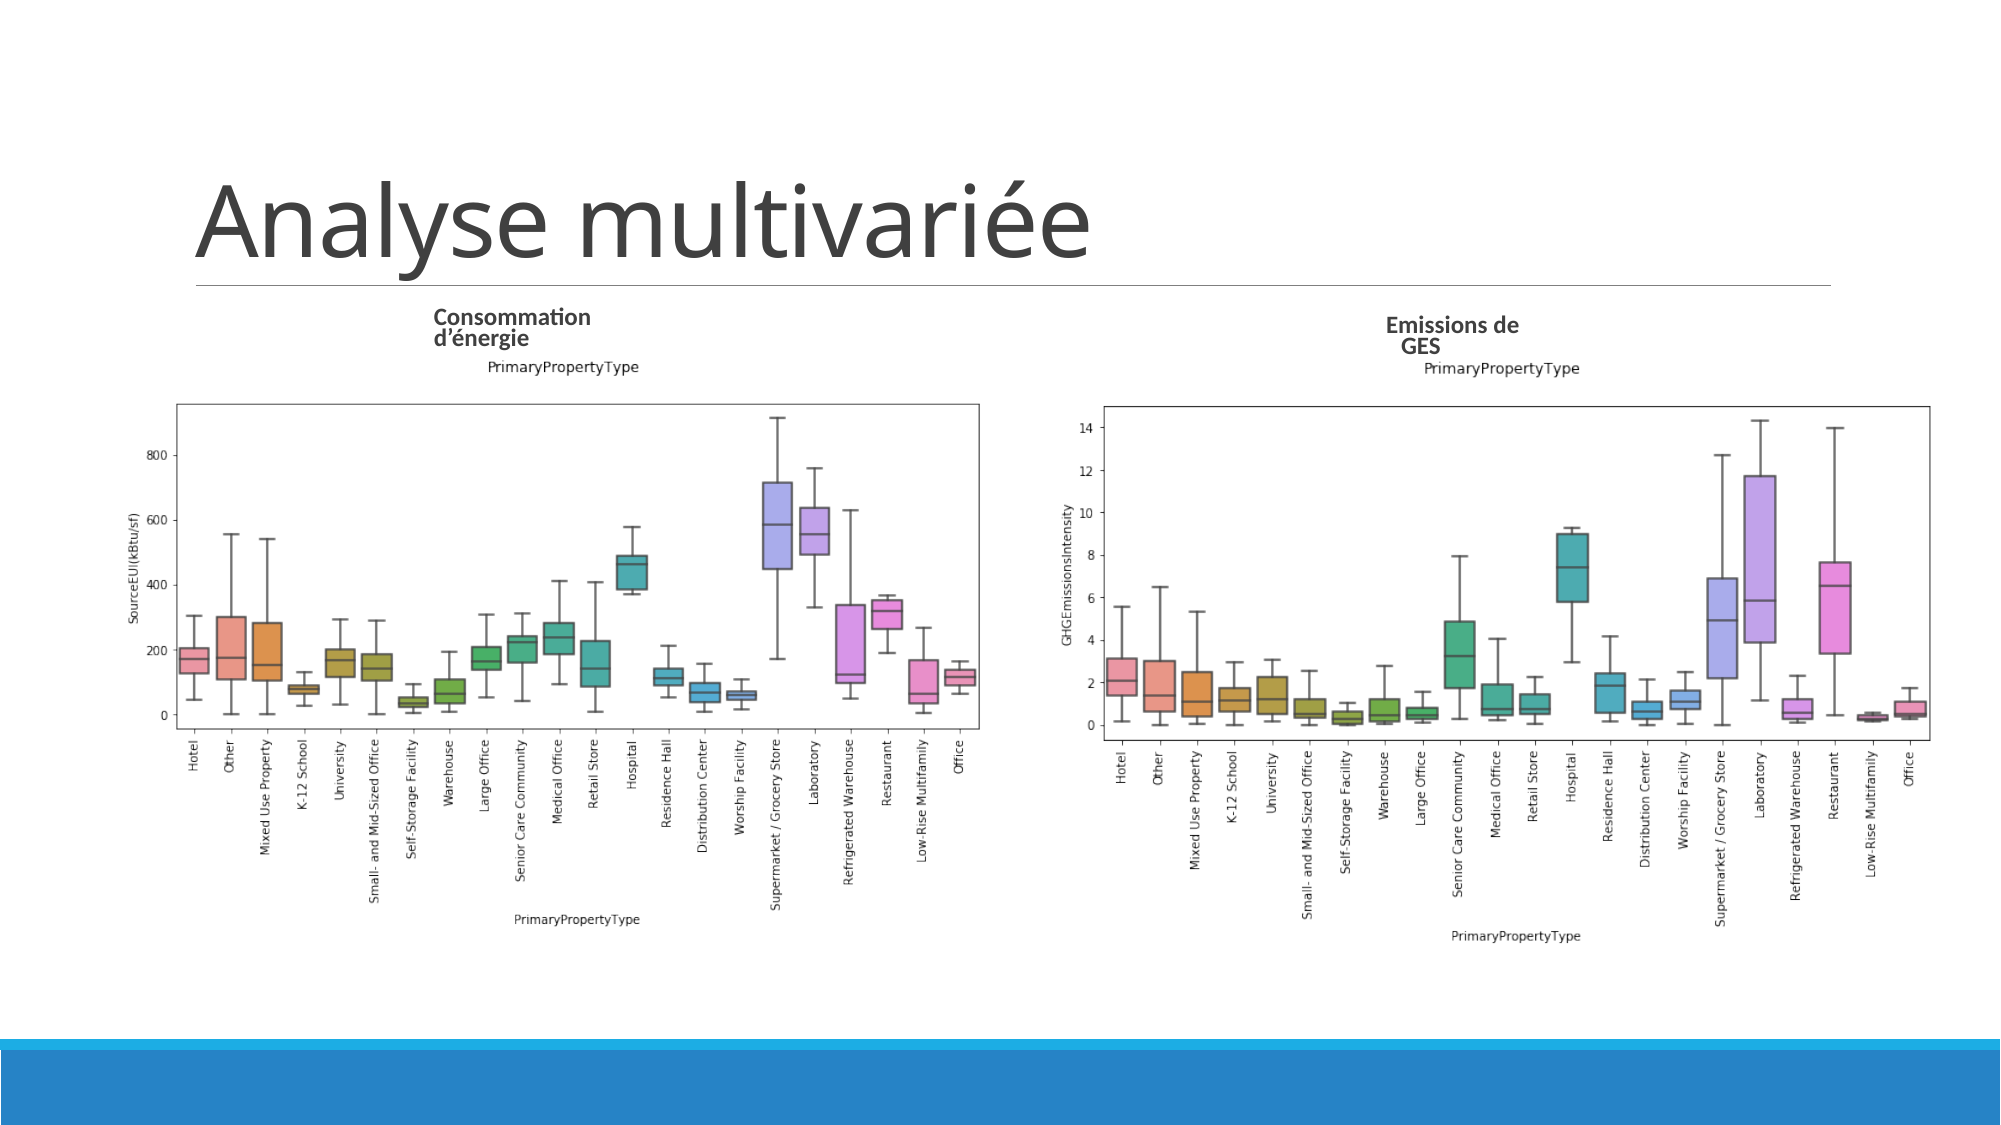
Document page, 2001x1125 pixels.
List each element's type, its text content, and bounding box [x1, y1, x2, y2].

list Consommation d’énergie [433, 301, 619, 352]
title Analyse multivariée [180, 47, 1831, 286]
text_box Emissions de GES [1371, 309, 1556, 353]
picture [120, 352, 986, 935]
picture [1053, 353, 1937, 952]
